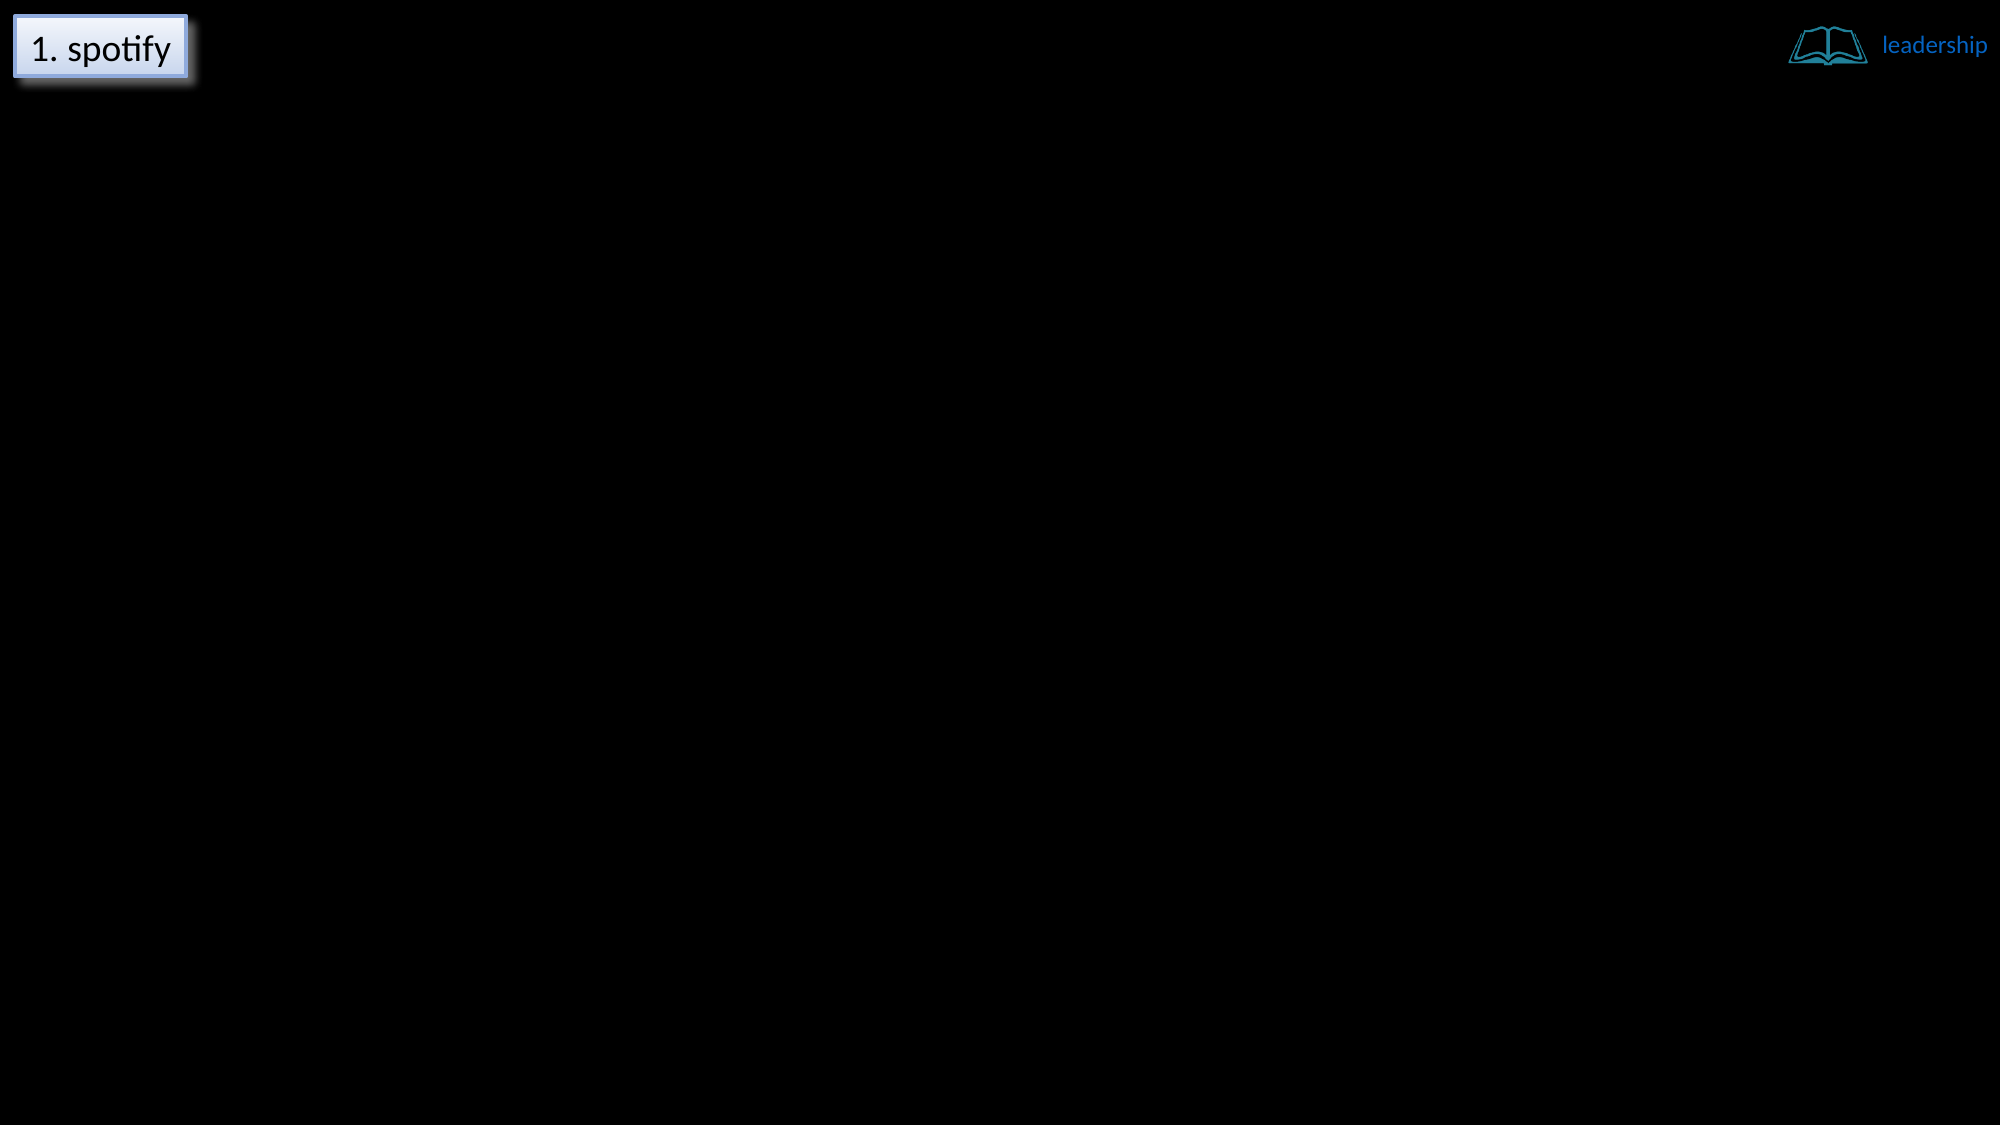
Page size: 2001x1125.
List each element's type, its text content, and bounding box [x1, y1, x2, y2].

title 1. spotify [15, 16, 187, 77]
picture [1786, 24, 1868, 69]
text_box leadership [1867, 21, 2000, 67]
